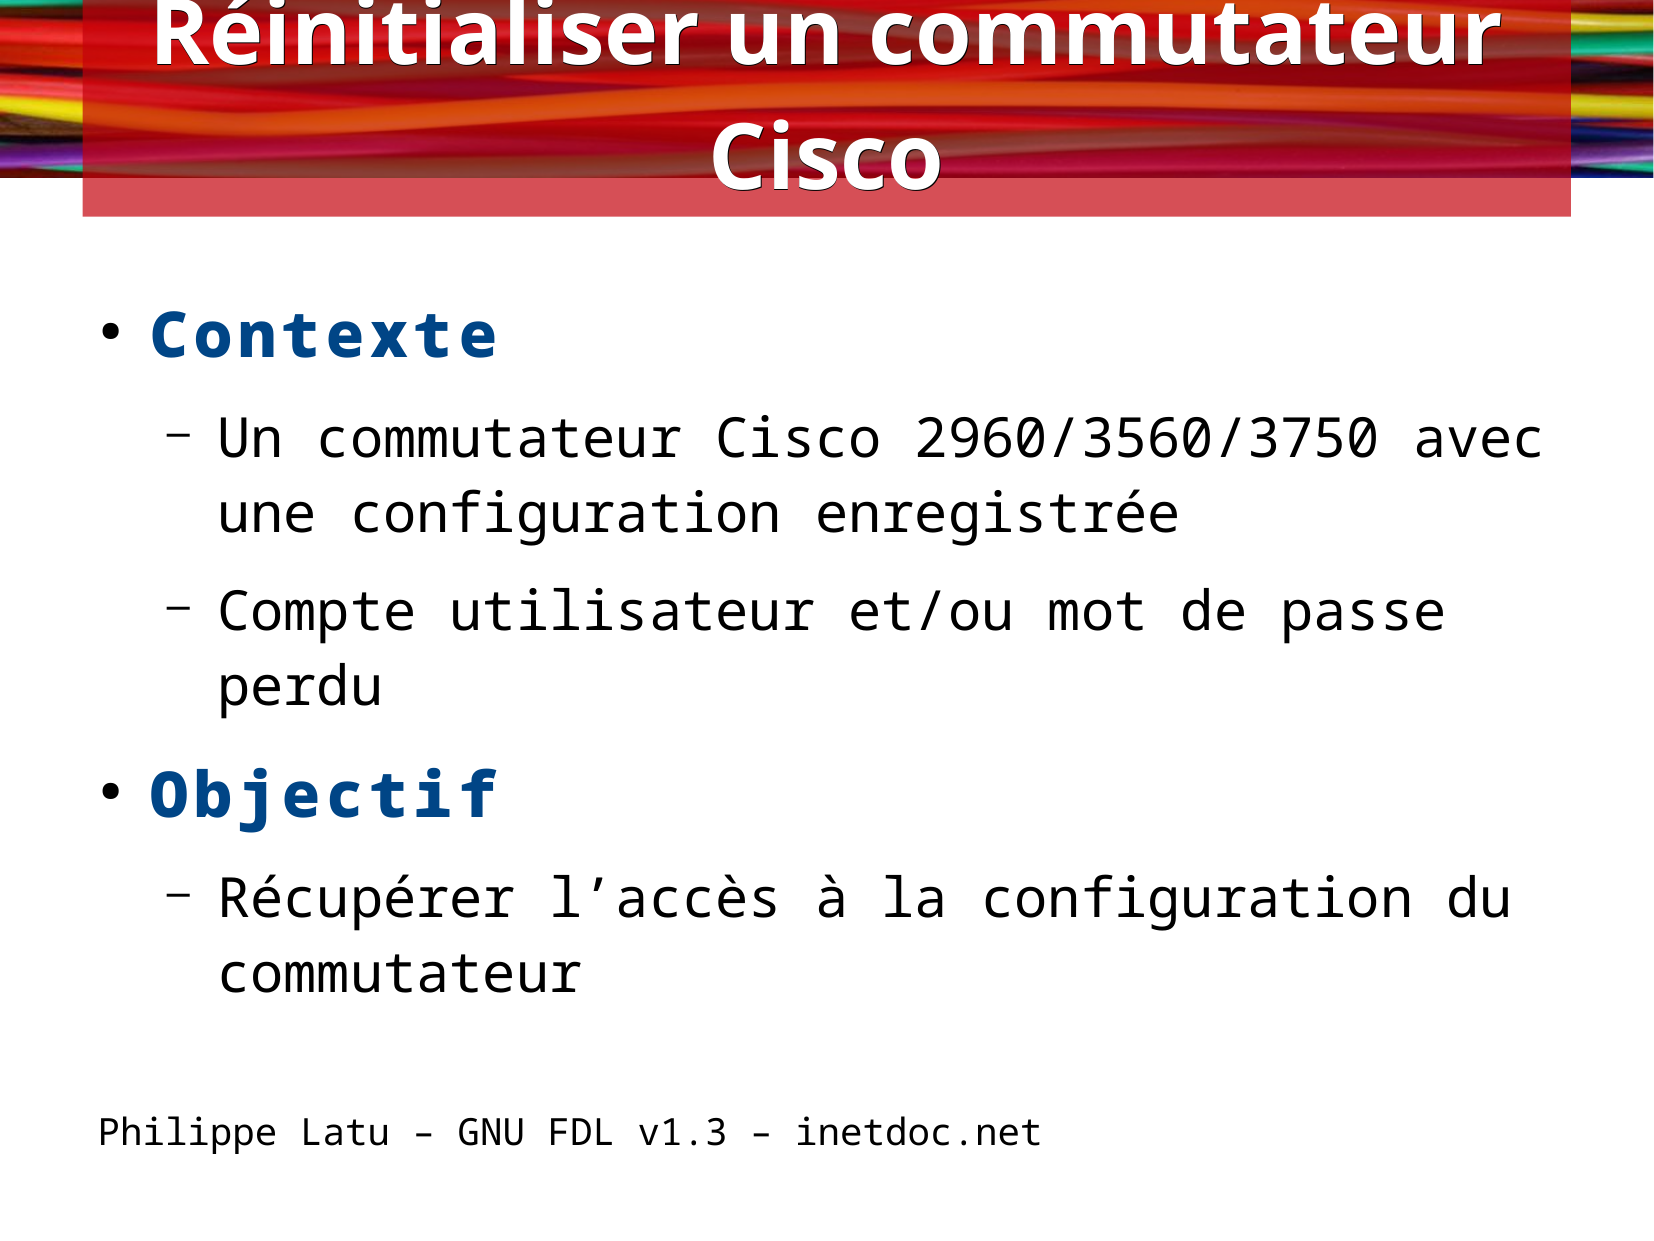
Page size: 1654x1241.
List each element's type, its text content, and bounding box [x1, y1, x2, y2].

picture [1571, 0, 1654, 178]
title Réinitialiser un commutateur Cisco [82, 11, 1571, 172]
text_box Philippe Latu – GNU FDL v1.3 – inetdoc.net [82, 1098, 1619, 1161]
list Contexte Un commutateur Cisco 2960/3560/3750 avec une configuration enregistrée Compte utilisateur et/ou mot de passe perdu Objectif Récupérer l’accès à la configuration du commutateur [82, 290, 1571, 1010]
picture [0, 0, 82, 178]
